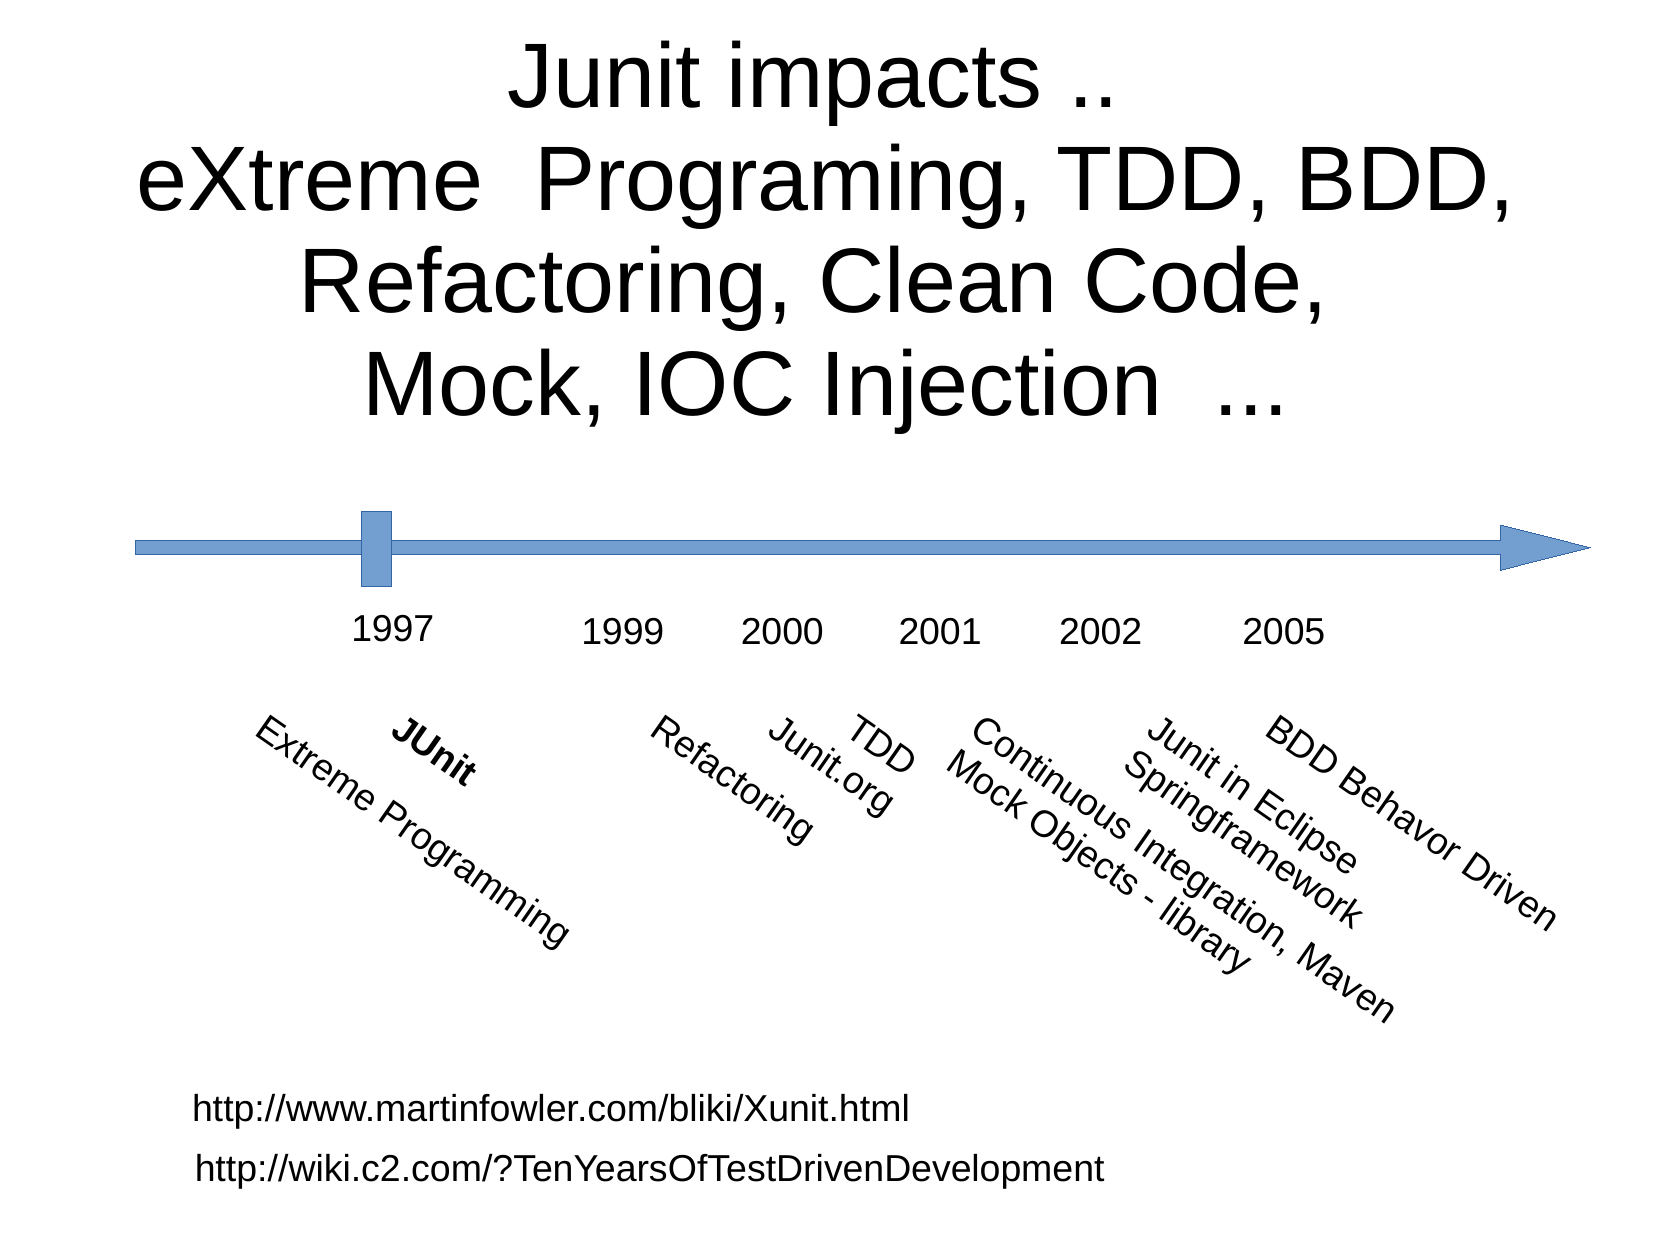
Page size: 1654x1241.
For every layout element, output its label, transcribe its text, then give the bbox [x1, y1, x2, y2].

text_box 2001 [883, 603, 1021, 661]
text_box Junit in Eclipse Springframework [1100, 692, 1514, 1023]
text_box http://wiki.c2.com/?TenYearsOfTestDrivenDevelopment [180, 1140, 1120, 1197]
text_box Refactoring [625, 692, 1017, 991]
text_box http://www.martinfowler.com/bliki/Xunit.html [177, 1080, 922, 1137]
text_box BDD Behavor Driven [1240, 692, 1632, 991]
text_box Junit.org [743, 692, 1135, 991]
text_box 1999 [566, 603, 687, 661]
text_box JUnit [366, 691, 758, 991]
text_box [135, 511, 1591, 587]
text_box 1997 [336, 600, 450, 657]
text_box Extreme Programming [230, 691, 622, 991]
text_box 2005 [1227, 603, 1366, 661]
text_box 2000 [726, 603, 847, 661]
text_box TDD [830, 692, 938, 786]
title Junit impacts .. eXtreme Programing, TDD, BDD, Refactoring, Clean Code, Mock, IOC Injection ... [82, 24, 1571, 435]
text_box Continuous Integration, Maven Mock Objects - library [914, 692, 1528, 1191]
text_box 2002 [1044, 603, 1183, 661]
